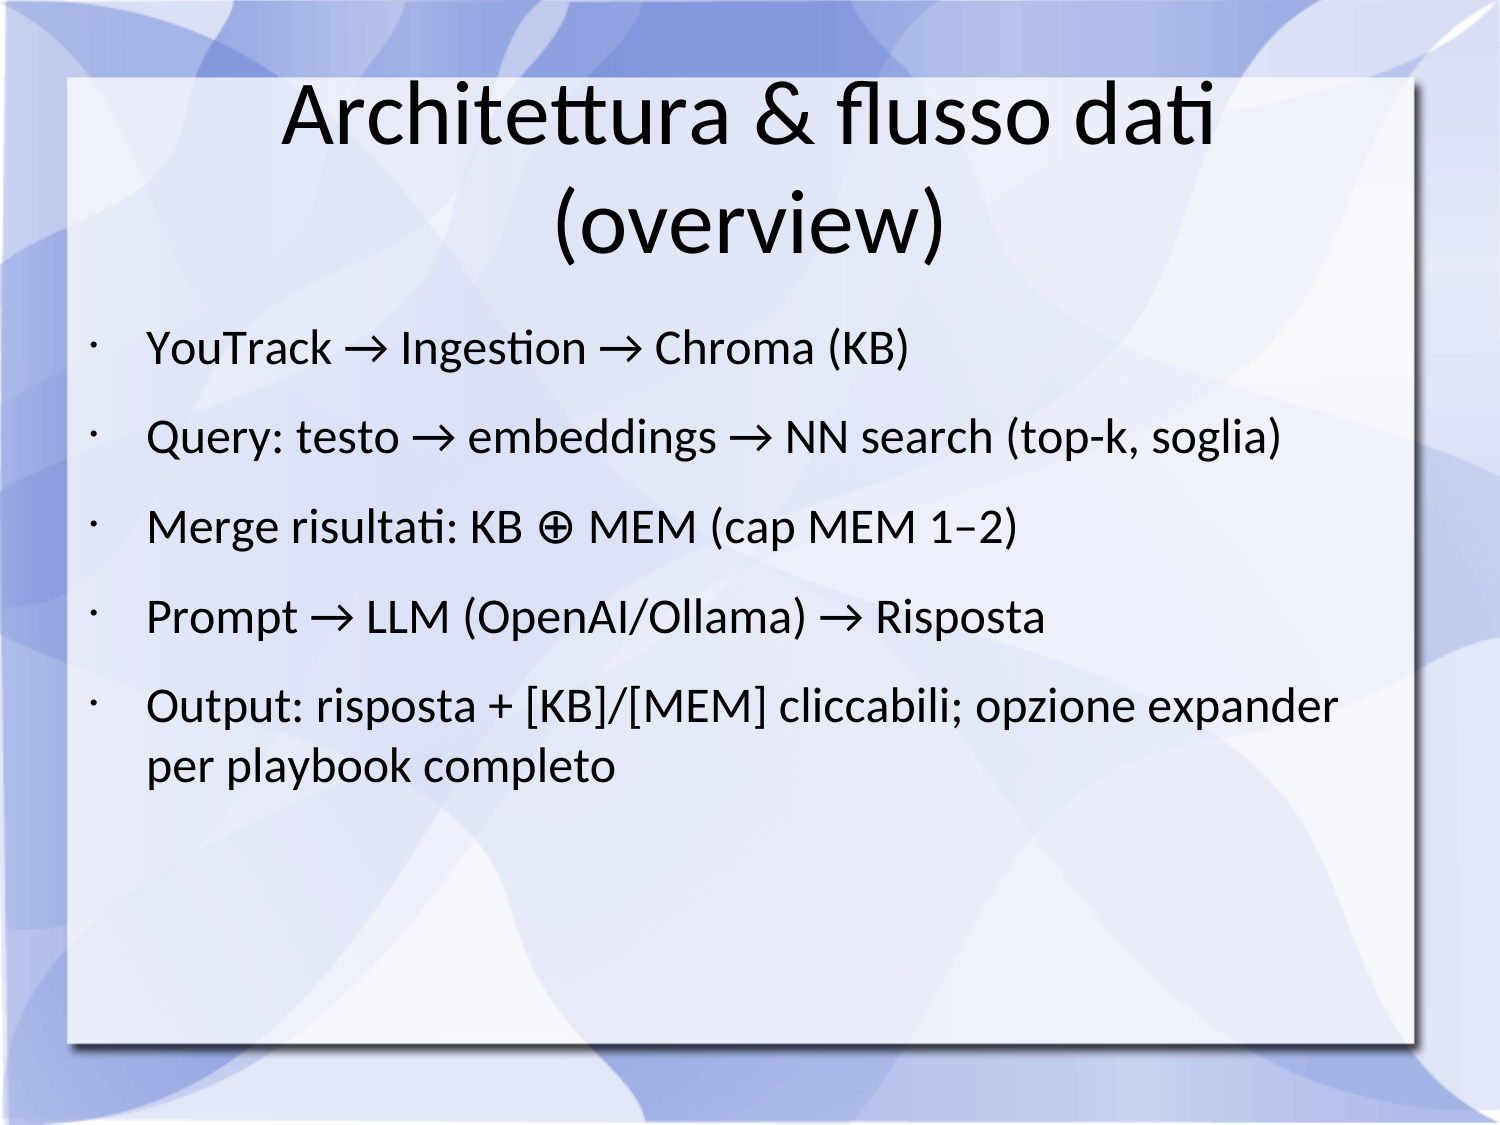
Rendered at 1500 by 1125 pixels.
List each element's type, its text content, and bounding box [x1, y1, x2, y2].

list YouTrack → Ingestion → Chroma (KB) Query: testo → embeddings → NN search (top-k, soglia) Merge risultati: KB ⊕ MEM (cap MEM 1–2) Prompt → LLM (OpenAI/Ollama) → Risposta Output: risposta + [KB]/[MEM] cliccabili; opzione expander per playbook completo [75, 307, 1425, 1050]
picture [0, 0, 1500, 1125]
title Architettura & flusso dati (overview) [75, 45, 1425, 233]
